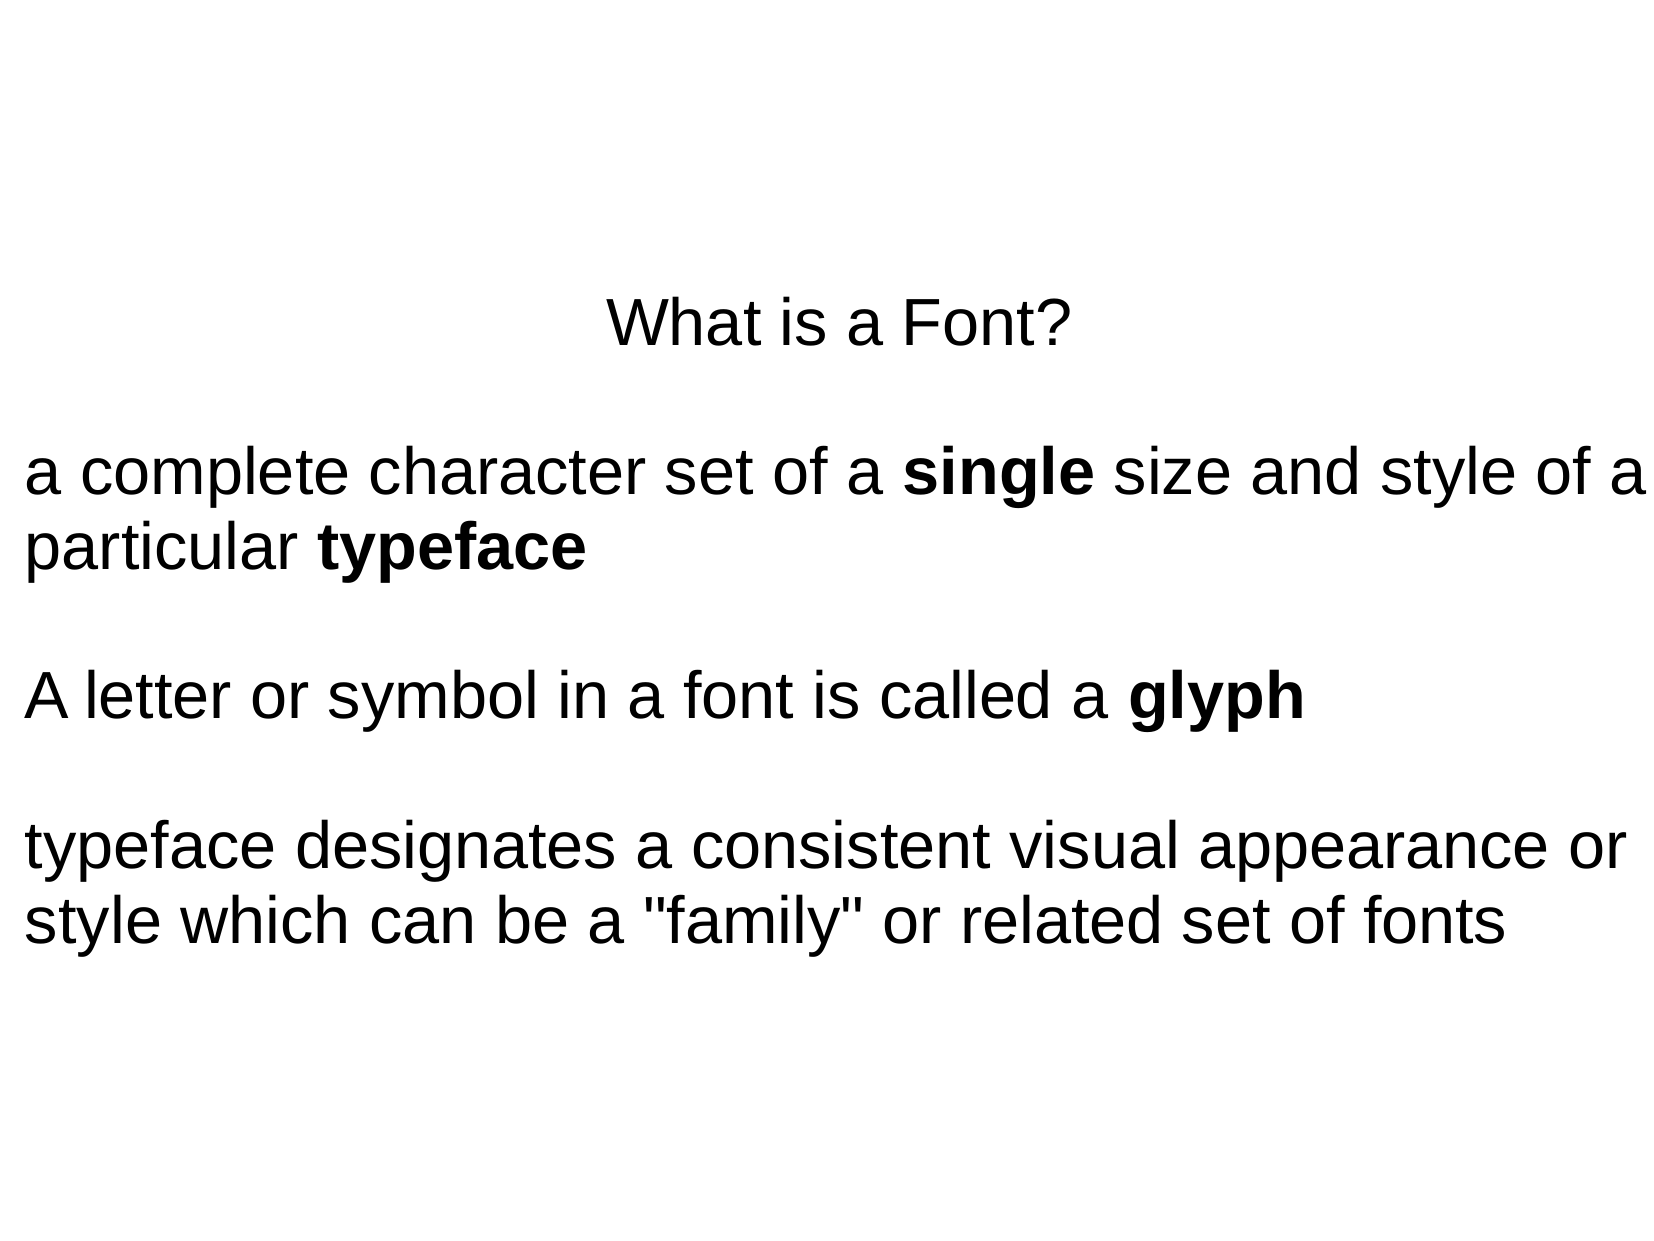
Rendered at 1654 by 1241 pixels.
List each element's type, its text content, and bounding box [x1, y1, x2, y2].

subtitle What is a Font? a complete character set of a single size and style of a particular typeface A letter or symbol in a font is called a glyph typeface designates a consistent visual appearance or style which can be a "family" or related set of fonts [25, 226, 1654, 1166]
